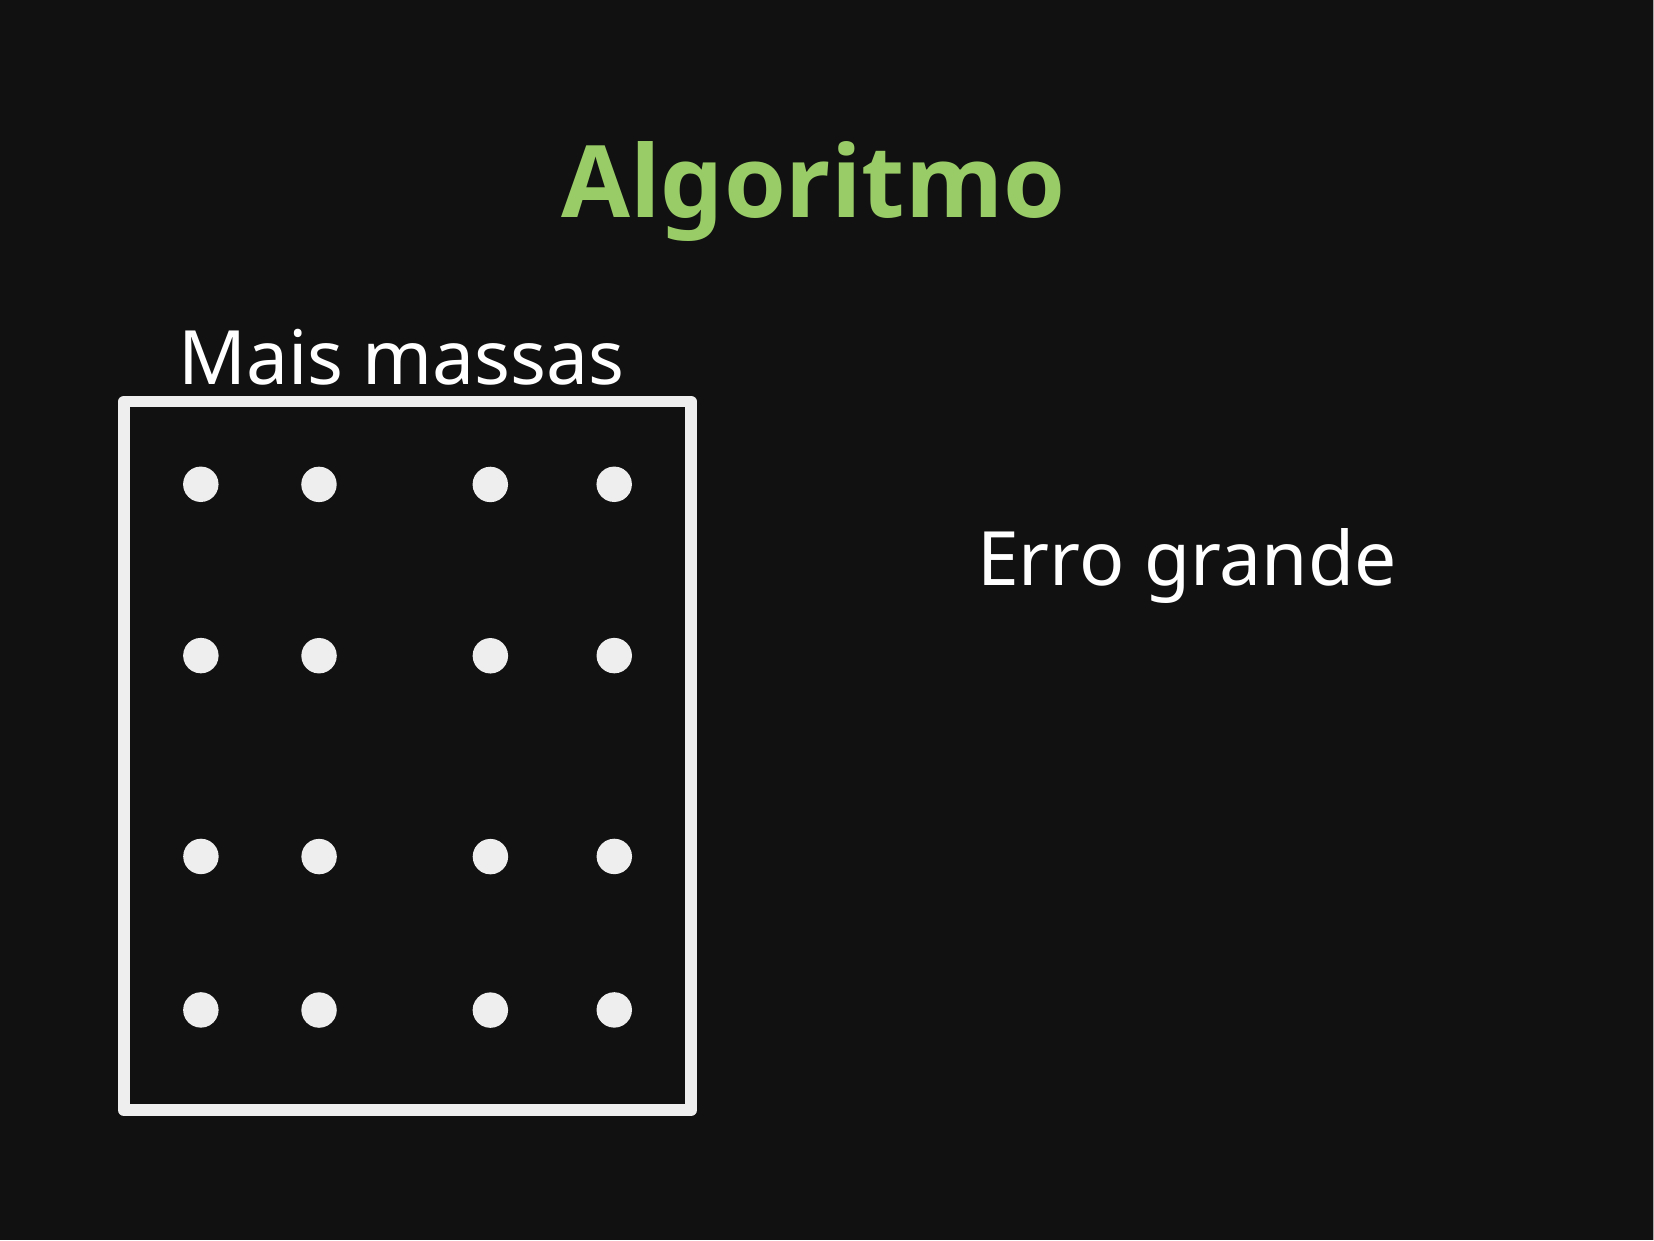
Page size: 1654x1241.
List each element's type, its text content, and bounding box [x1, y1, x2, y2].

text_box [596, 838, 633, 875]
text_box [472, 992, 509, 1028]
text_box [301, 466, 337, 503]
text_box [596, 992, 633, 1028]
text_box [596, 637, 633, 674]
text_box [472, 838, 509, 875]
text_box [183, 466, 219, 503]
title Algoritmo [82, 49, 1571, 308]
text_box Mais massas [88, 248, 715, 413]
text_box [301, 838, 337, 875]
text_box [301, 637, 337, 674]
text_box [183, 637, 219, 674]
text_box [596, 466, 632, 503]
text_box [301, 992, 337, 1028]
text_box [472, 638, 509, 674]
text_box [472, 466, 509, 503]
text_box [183, 838, 219, 875]
text_box [183, 992, 219, 1028]
text_box Erro grande [874, 448, 1501, 613]
